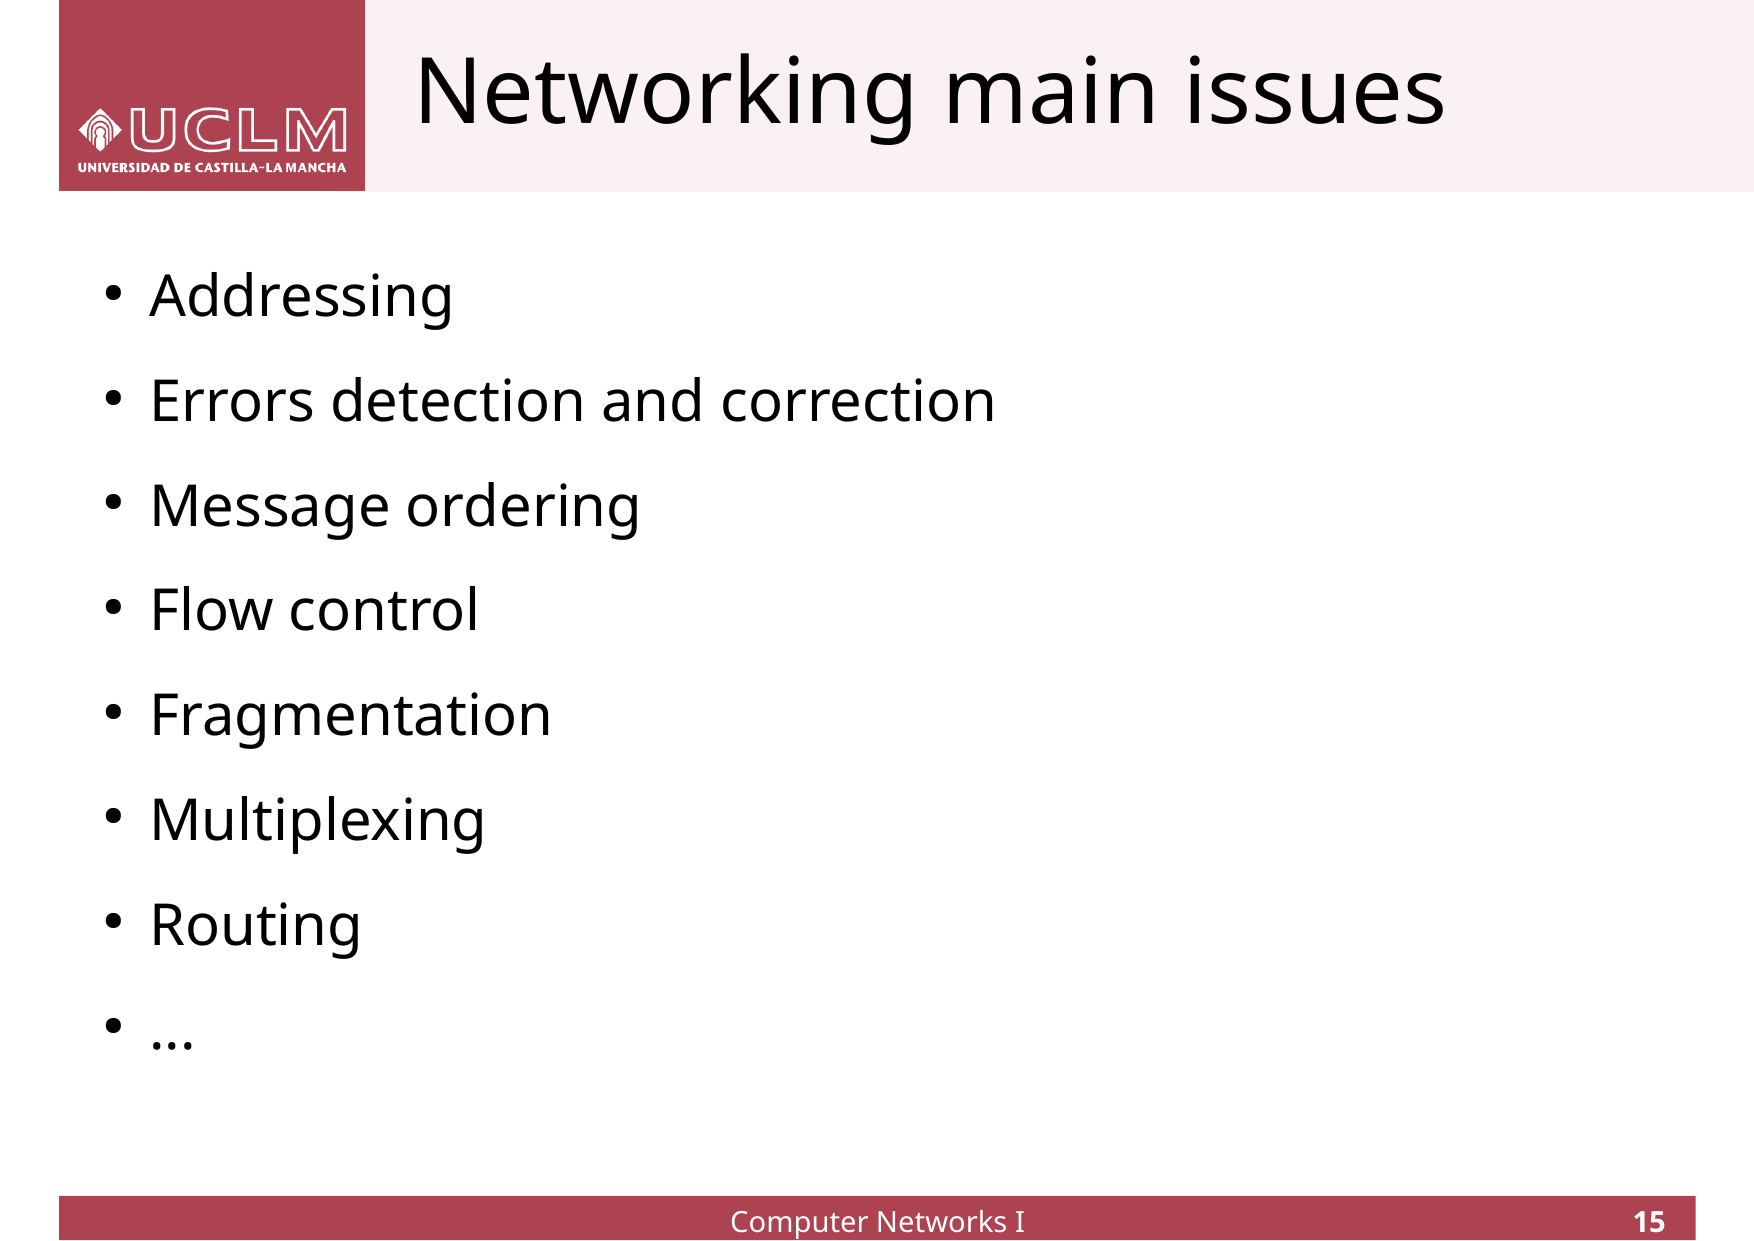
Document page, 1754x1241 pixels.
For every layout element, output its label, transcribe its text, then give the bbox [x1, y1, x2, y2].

title Networking main issues [413, 0, 1667, 198]
list Addressing Errors detection and correction Message ordering Flow control Fragmentation Multiplexing Routing ... [87, 254, 1667, 1074]
picture [59, 0, 365, 191]
